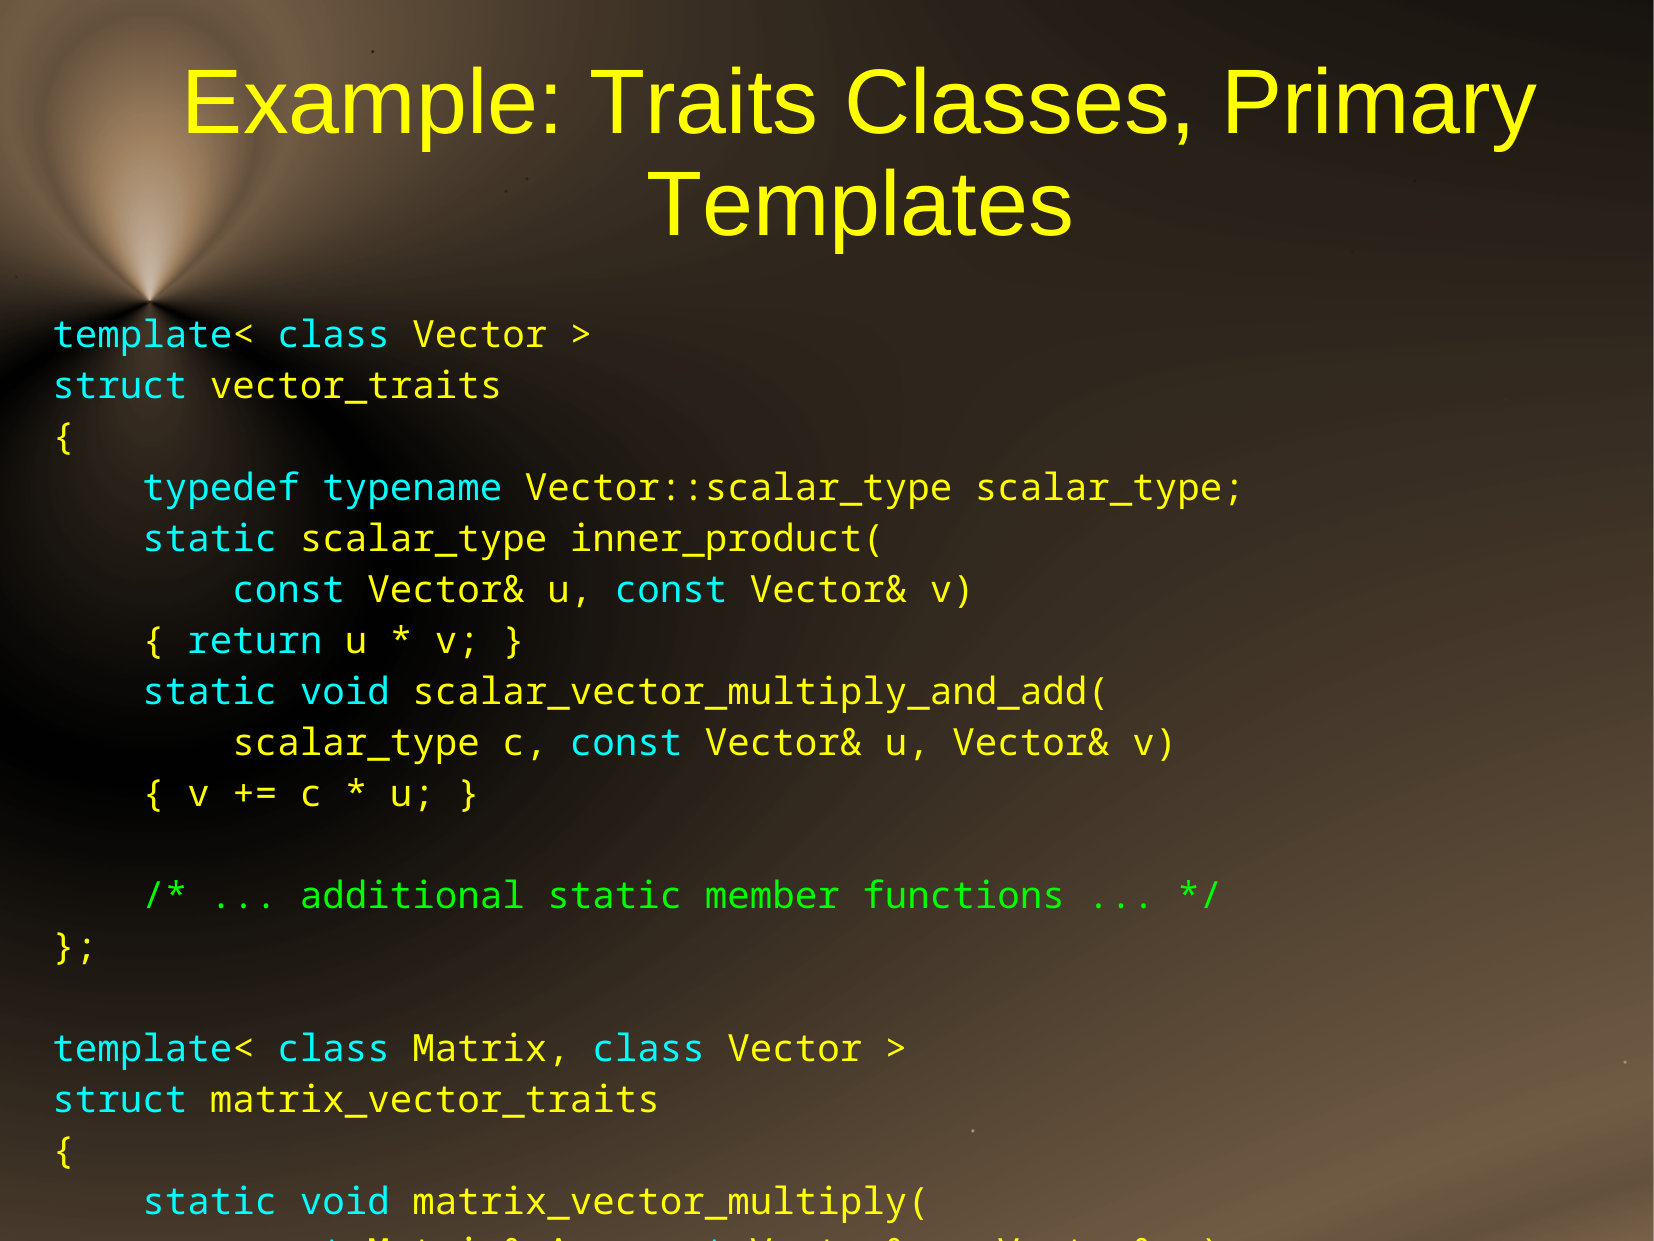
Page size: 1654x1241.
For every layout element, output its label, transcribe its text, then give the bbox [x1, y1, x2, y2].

text_box template< class Vector > struct vector_traits { typedef typename Vector::scalar_type scalar_type; static scalar_type inner_product( const Vector& u, const Vector& v) { return u * v; } static void scalar_vector_multiply_and_add( scalar_type c, const Vector& u, Vector& v) { v += c * u; } /* ... additional static member functions ... */ }; template< class Matrix, class Vector > struct matrix_vector_traits { static void matrix_vector_multiply( const Matrix& A, const Vector& u, Vector& v) { v = A * u; } }; [37, 300, 1613, 1103]
picture [0, 0, 1654, 1241]
title Example: Traits Classes, Primary Templates [150, 49, 1571, 257]
